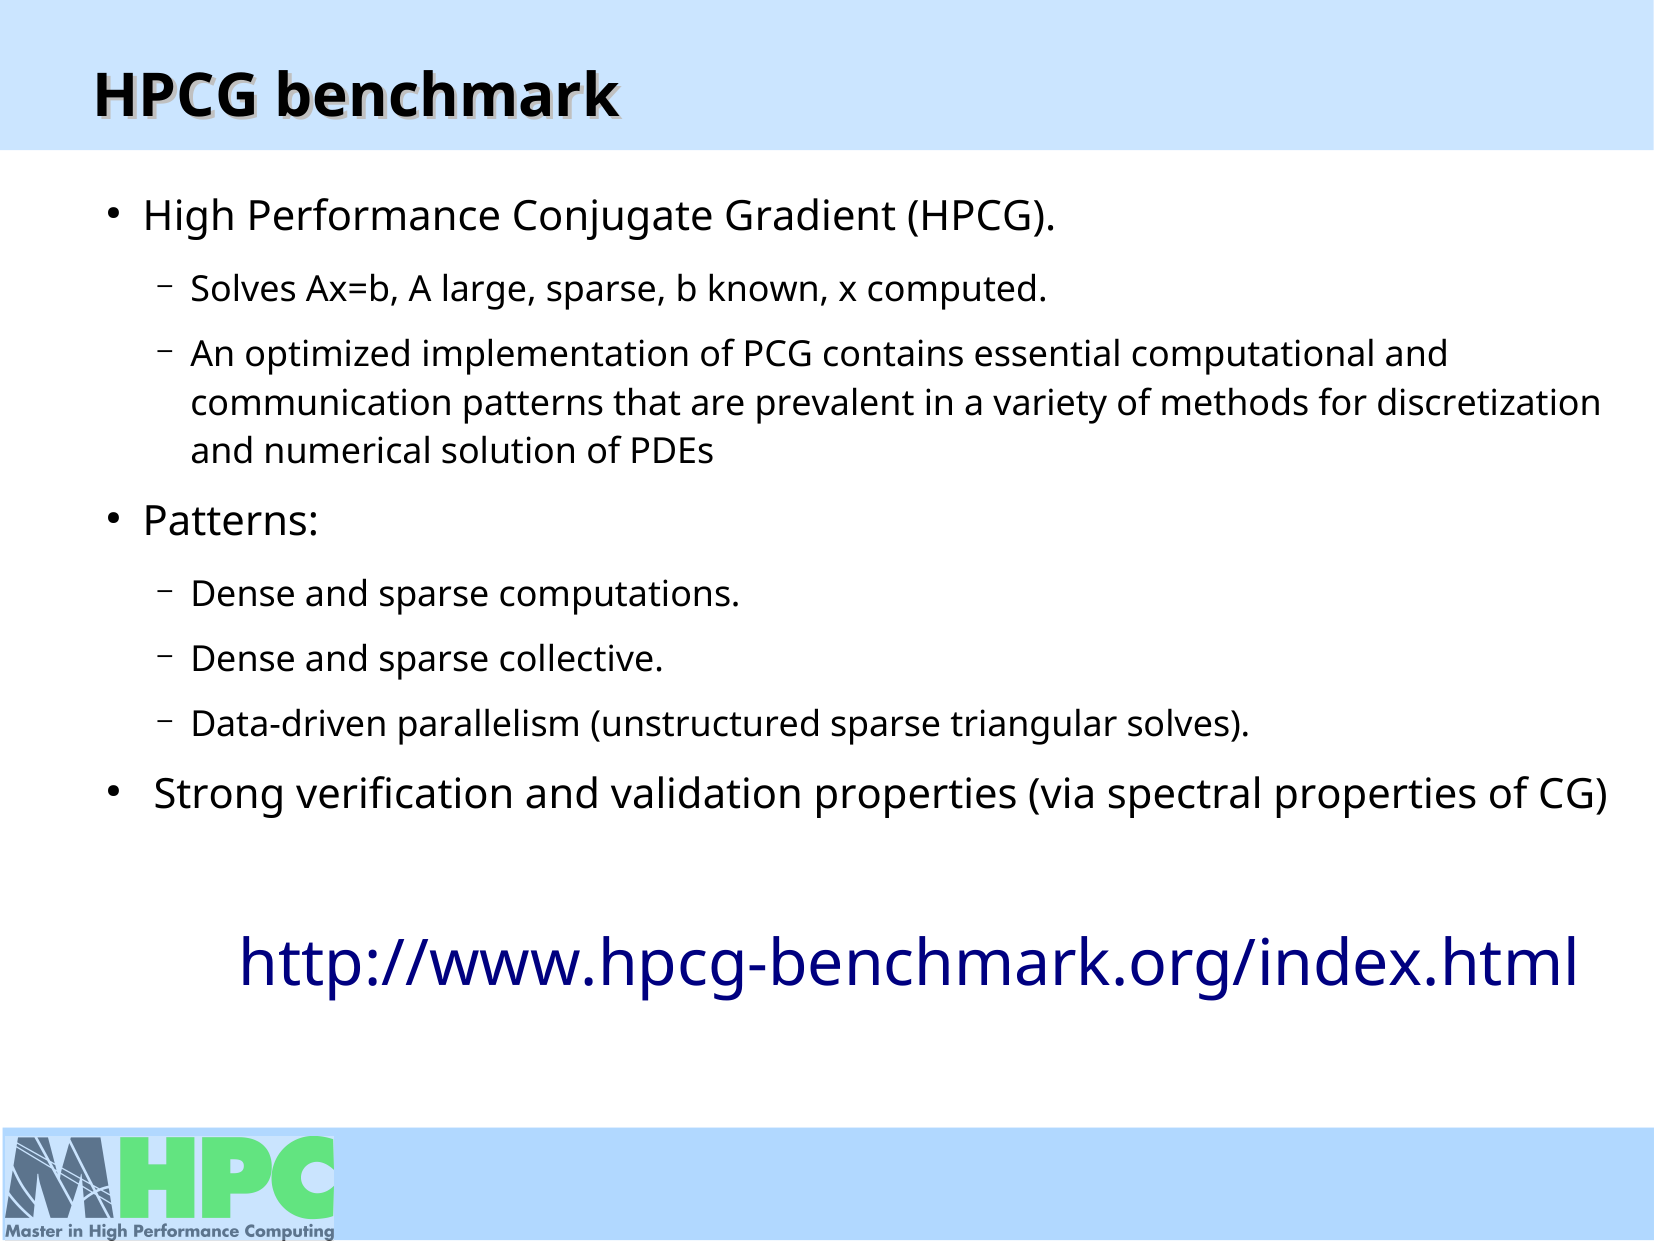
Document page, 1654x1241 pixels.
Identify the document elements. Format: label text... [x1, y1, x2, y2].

list High Performance Conjugate Gradient (HPCG). Solves Ax=b, A large, sparse, b known, x computed. An optimized implementation of PCG contains essential computational and communication patterns that are prevalent in a variety of methods for discretization and numerical solution of PDEs Patterns: Dense and sparse computations. Dense and sparse collective. Data-driven parallelism (unstructured sparse triangular solves). Strong verification and validation properties (via spectral properties of CG) [73, 185, 1612, 860]
text_box http://www.hpcg-benchmark.org/index.html [209, 916, 1654, 1010]
title HPCG benchmark [17, 0, 1506, 189]
